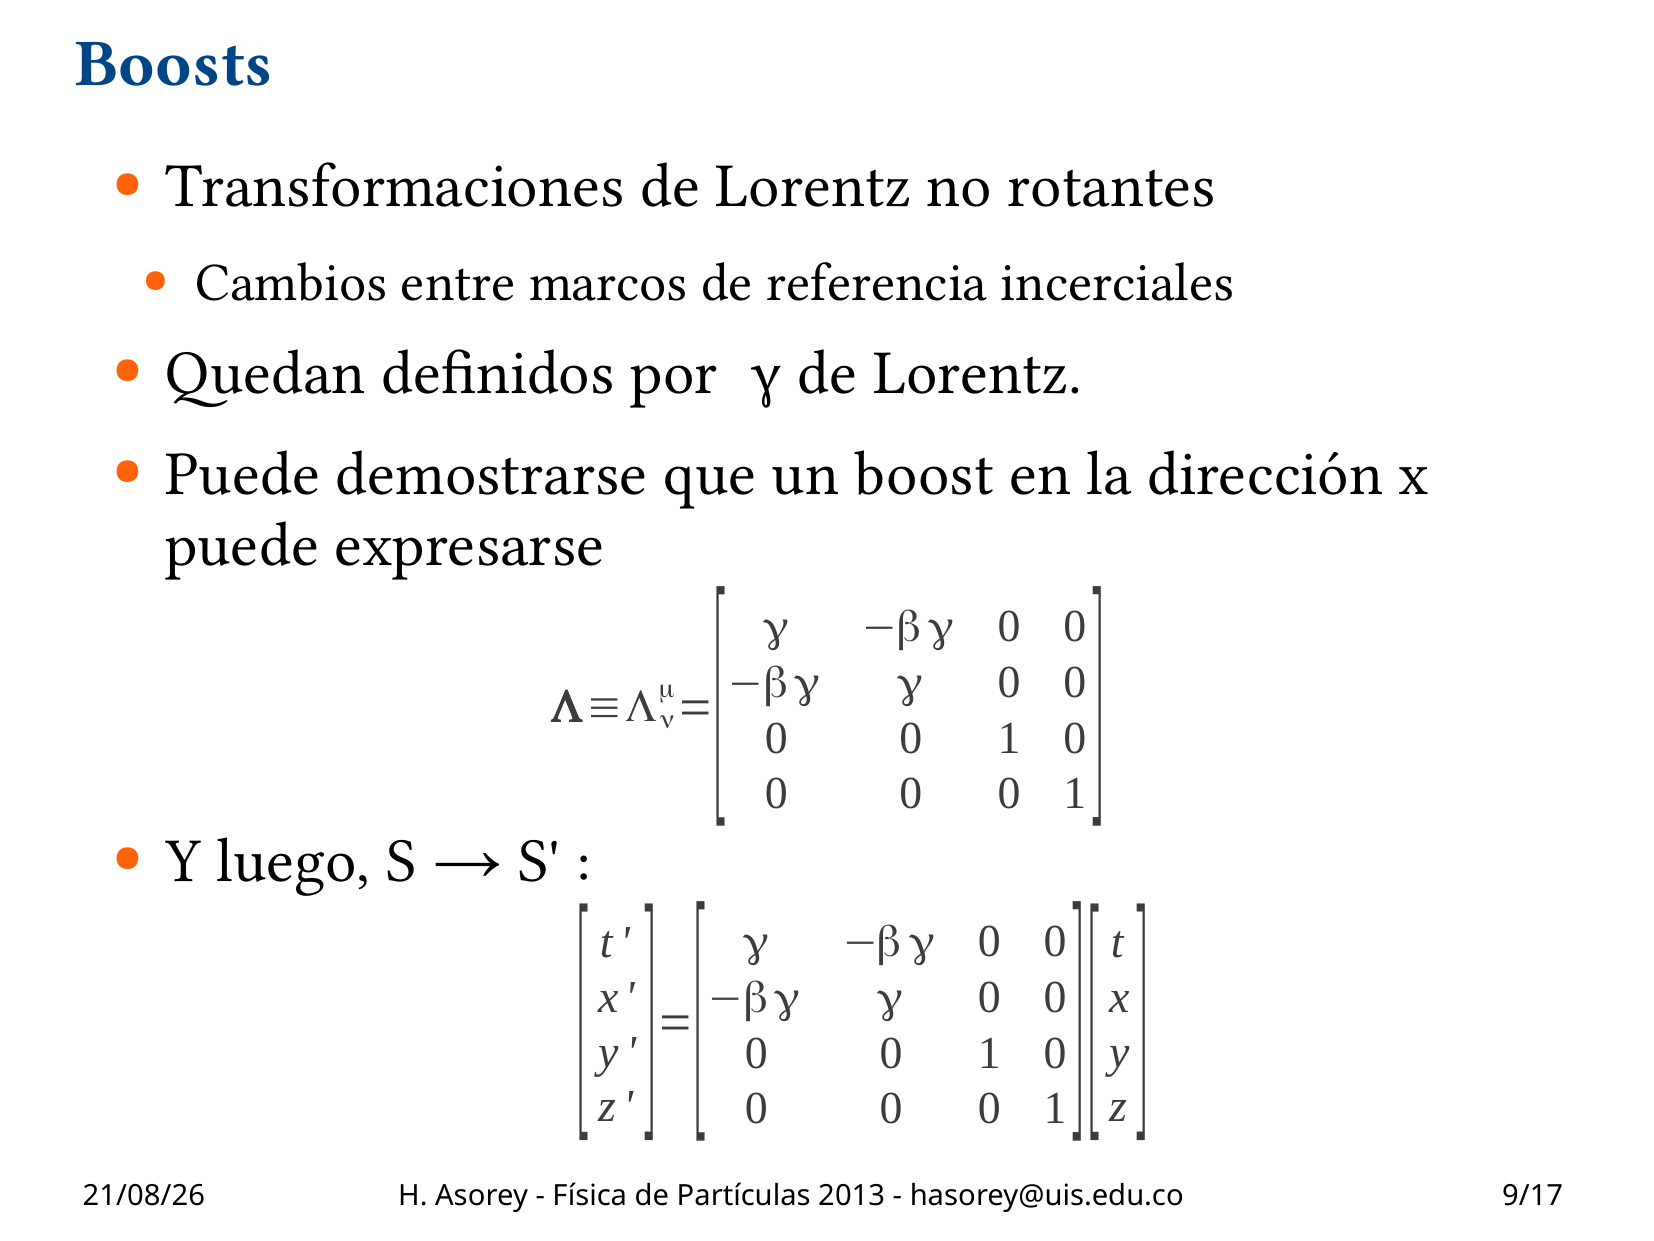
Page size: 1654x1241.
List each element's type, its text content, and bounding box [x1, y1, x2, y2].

title Boosts [75, 13, 1564, 115]
chart [543, 585, 1111, 829]
list Transformaciones de Lorentz no rotantes Cambios entre marcos de referencia incerciales Quedan definidos por γ de Lorentz. Puede demostrarse que un boost en la dirección x puede expresarse Y luego, S → S' : [82, 150, 1571, 1156]
chart [570, 900, 1156, 1144]
